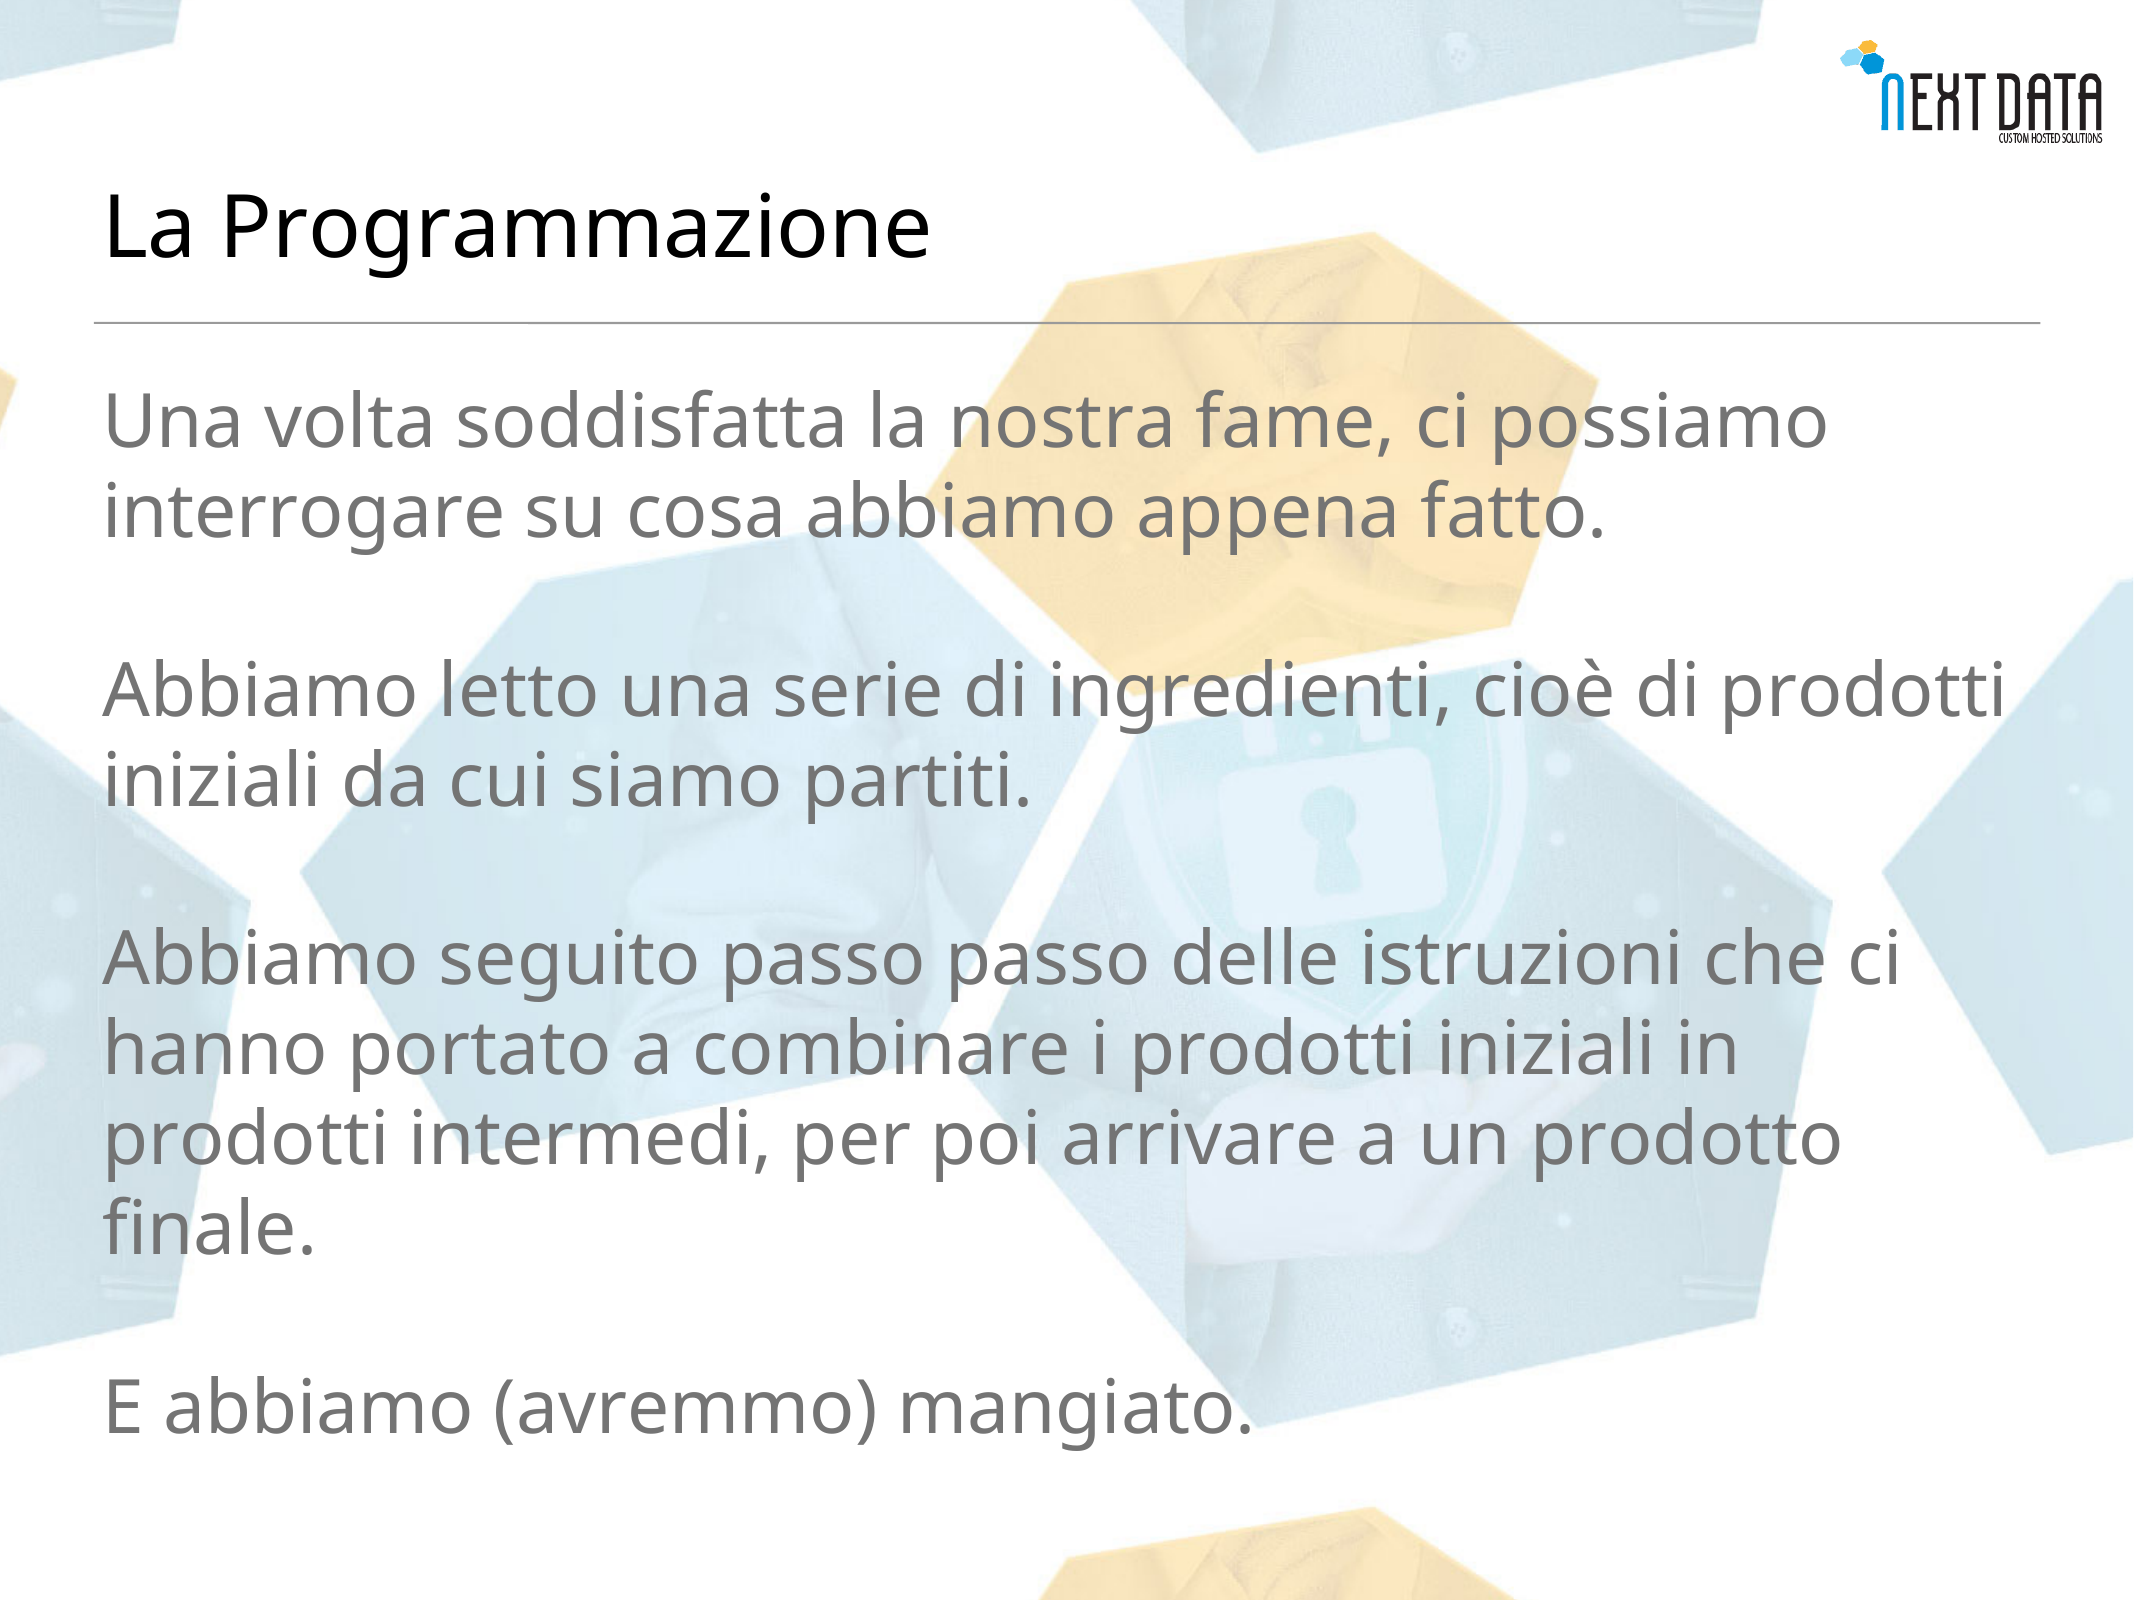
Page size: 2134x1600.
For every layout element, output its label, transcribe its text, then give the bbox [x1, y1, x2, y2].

picture [0, 0, 2134, 1600]
text_box Una volta soddisfatta la nostra fame, ci possiamo interrogare su cosa abbiamo appena fatto. Abbiamo letto una serie di ingredienti, cioè di prodotti iniziali da cui siamo partiti. Abbiamo seguito passo passo delle istruzioni che ci hanno portato a combinare i prodotti iniziali in prodotti intermedi, per poi arrivare a un prodotto finale. E abbiamo (avremmo) mangiato. [93, 364, 2040, 1459]
text_box La Programmazione [93, 54, 2040, 284]
